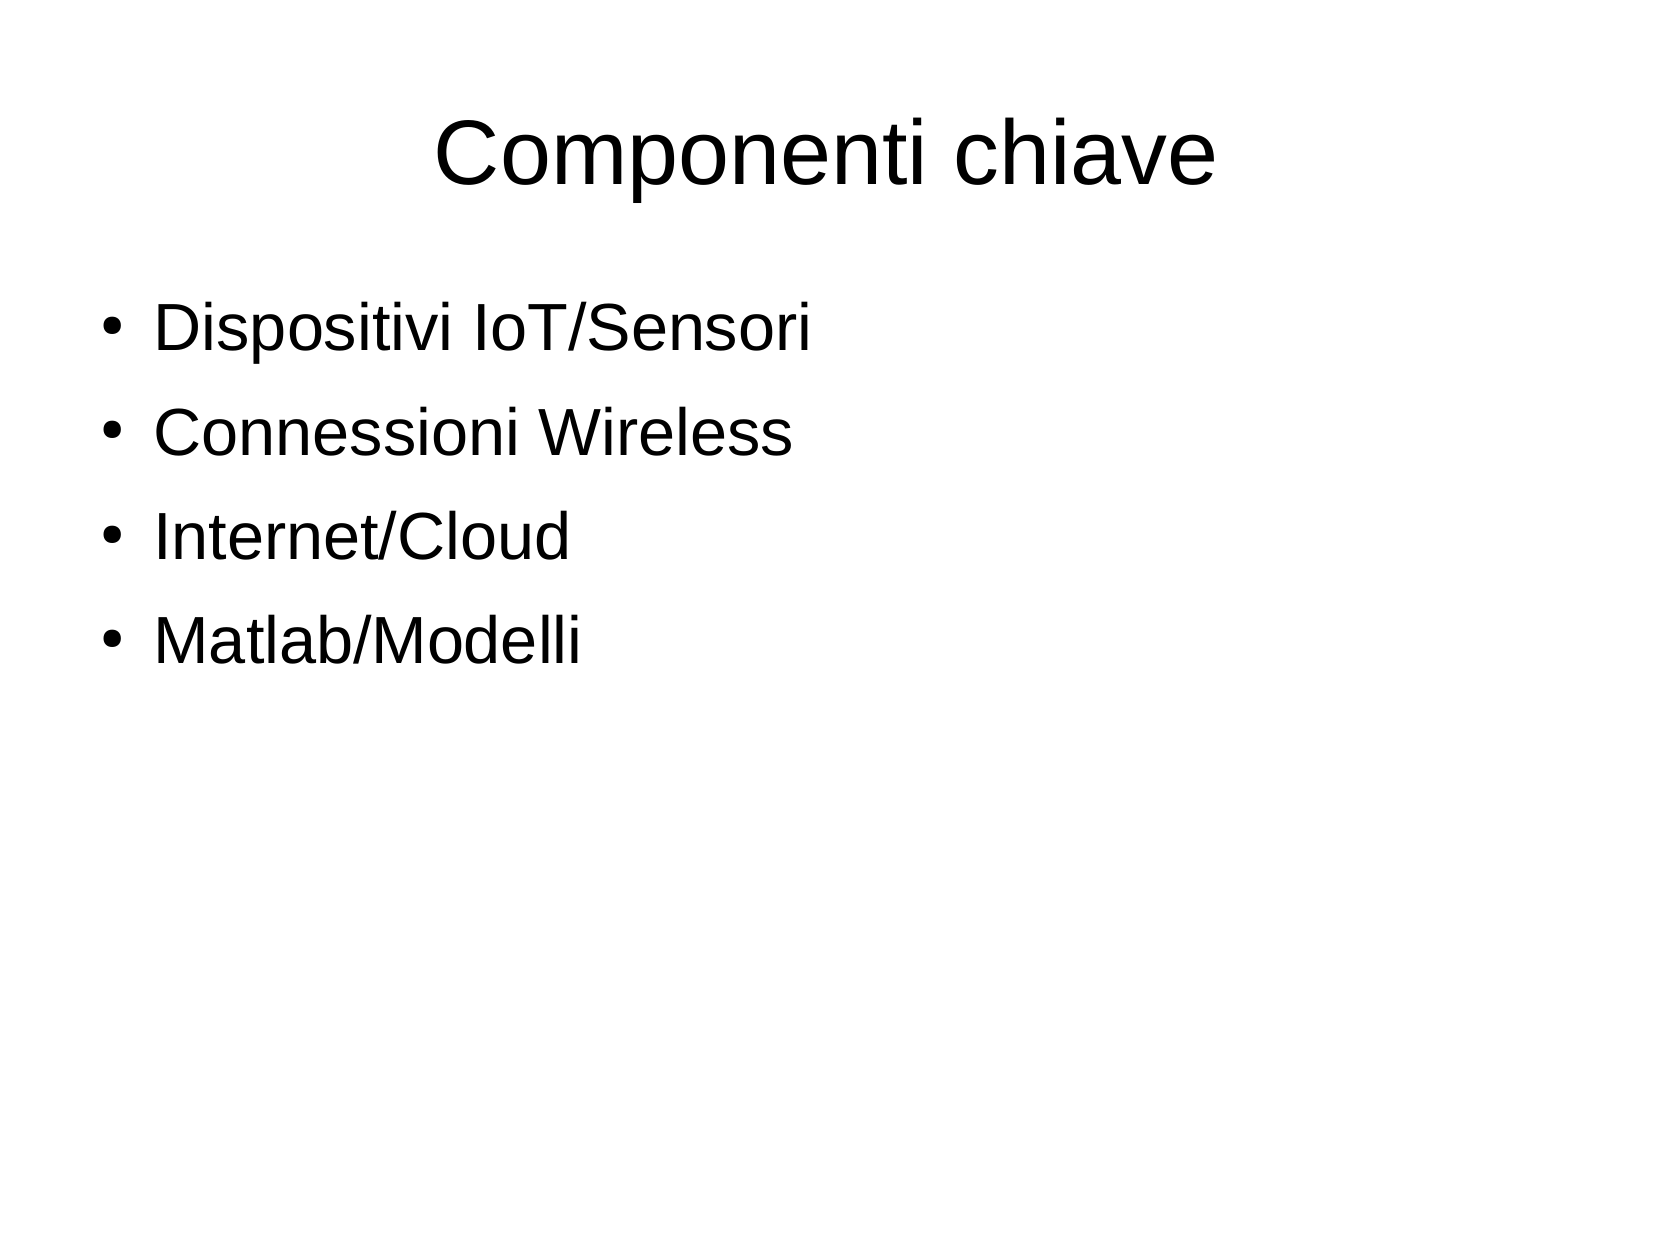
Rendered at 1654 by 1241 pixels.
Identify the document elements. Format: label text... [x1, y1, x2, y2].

list Dispositivi IoT/Sensori Connessioni Wireless Internet/Cloud Matlab/Modelli [82, 290, 1571, 1010]
title Componenti chiave [82, 49, 1571, 257]
